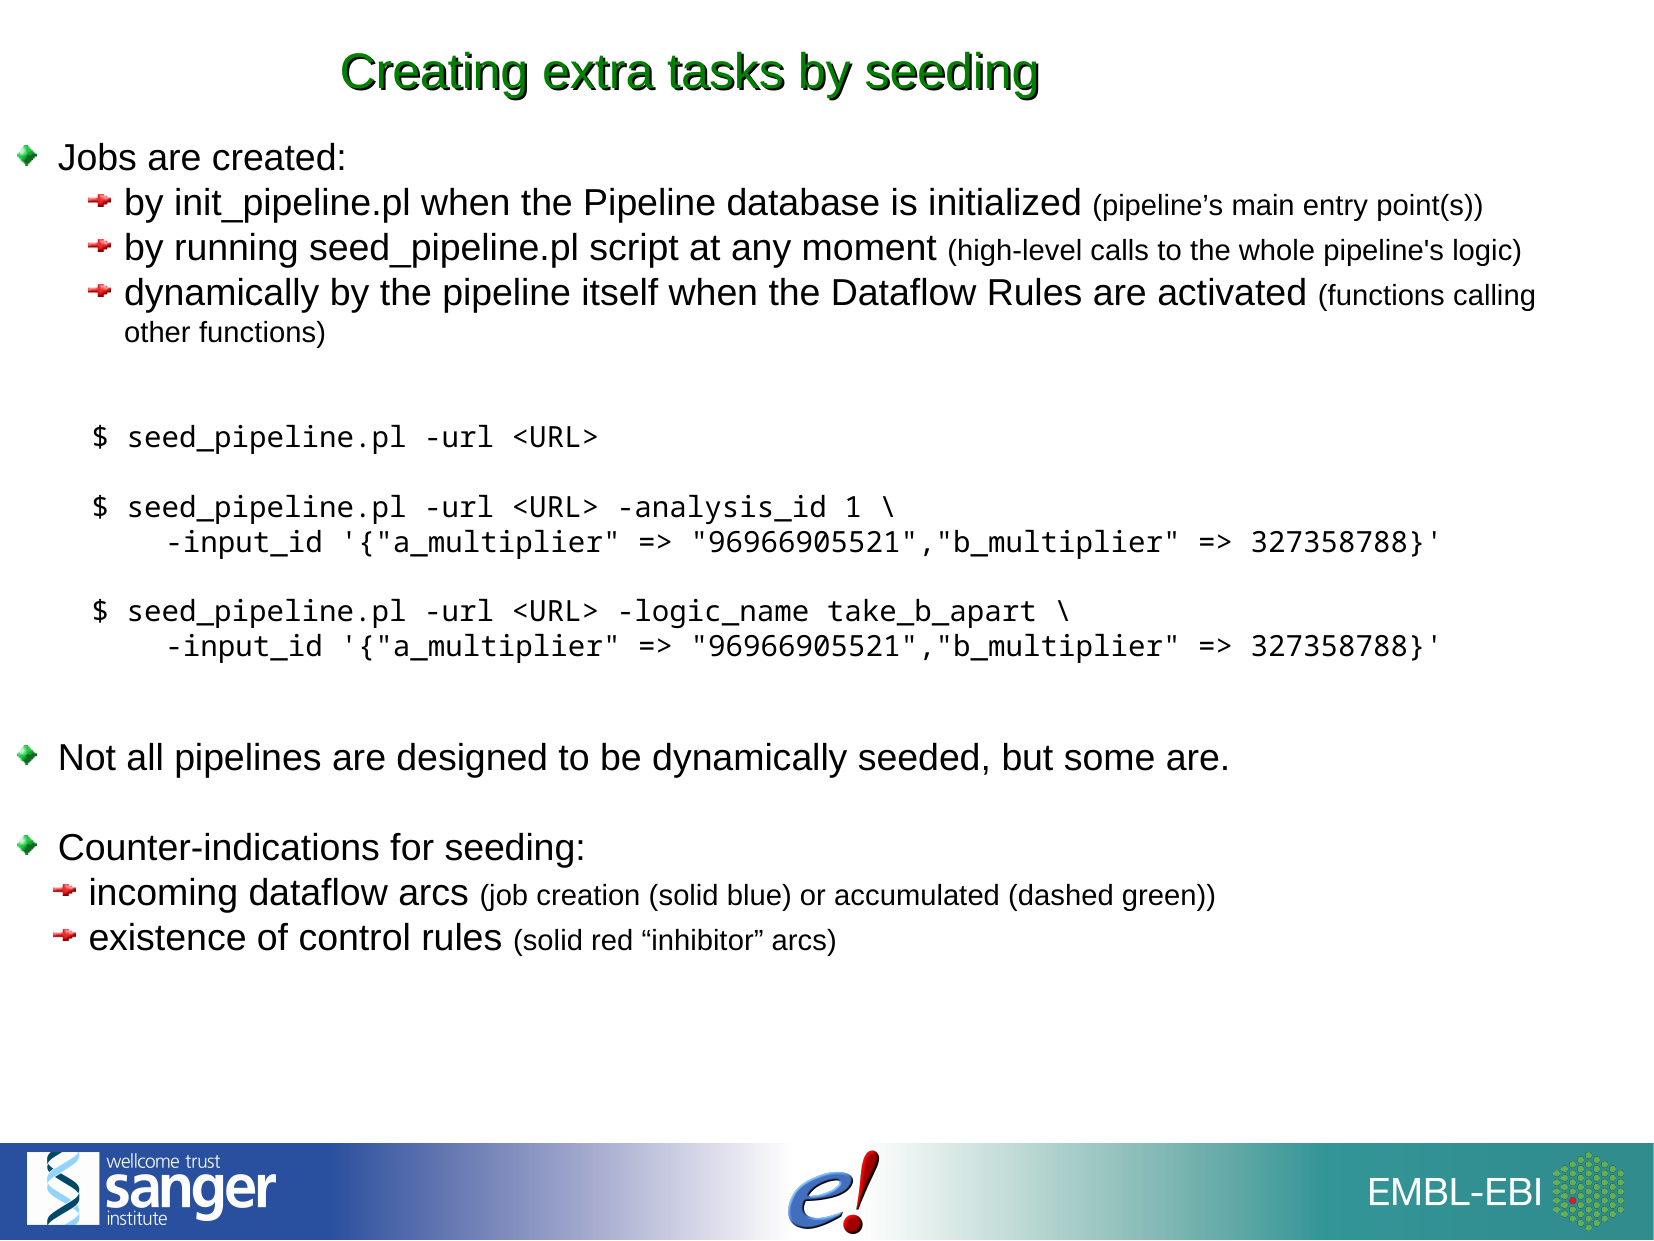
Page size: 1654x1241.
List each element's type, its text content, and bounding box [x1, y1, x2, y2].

picture [53, 929, 76, 941]
picture [88, 284, 111, 297]
picture [88, 194, 111, 207]
picture [17, 835, 37, 855]
text_box Creating extra tasks by seeding [146, 13, 1234, 114]
picture [17, 145, 37, 166]
picture [53, 884, 76, 896]
picture [0, 1143, 1654, 1240]
picture [88, 239, 111, 252]
text_box Jobs are created: by init_pipeline.pl when the Pipeline database is initialized (pipeline’s main entry point(s)) by running seed_pipeline.pl script at any moment (high-level calls to the whole pipeline's logic) dynamically by the pipeline itself when the Dataflow Rules are activated (functions calling other functions) $ seed_pipeline.pl -url <URL> $ seed_pipeline.pl -url <URL> -analysis_id 1 \ -input_id '{"a_multiplier" => "96966905521","b_multiplier" => 327358788}' $ seed_pipeline.pl -url <URL> -logic_name take_b_apart \ -input_id '{"a_multiplier" => "96966905521","b_multiplier" => 327358788}' Not all pipelines are designed to be dynamically seeded, but some are. Counter-indications for seeding: incoming dataflow arcs (job creation (solid blue) or accumulated (dashed green)) existence of control rules (solid red “inhibitor” arcs) [3, 118, 1595, 1217]
picture [17, 745, 37, 765]
